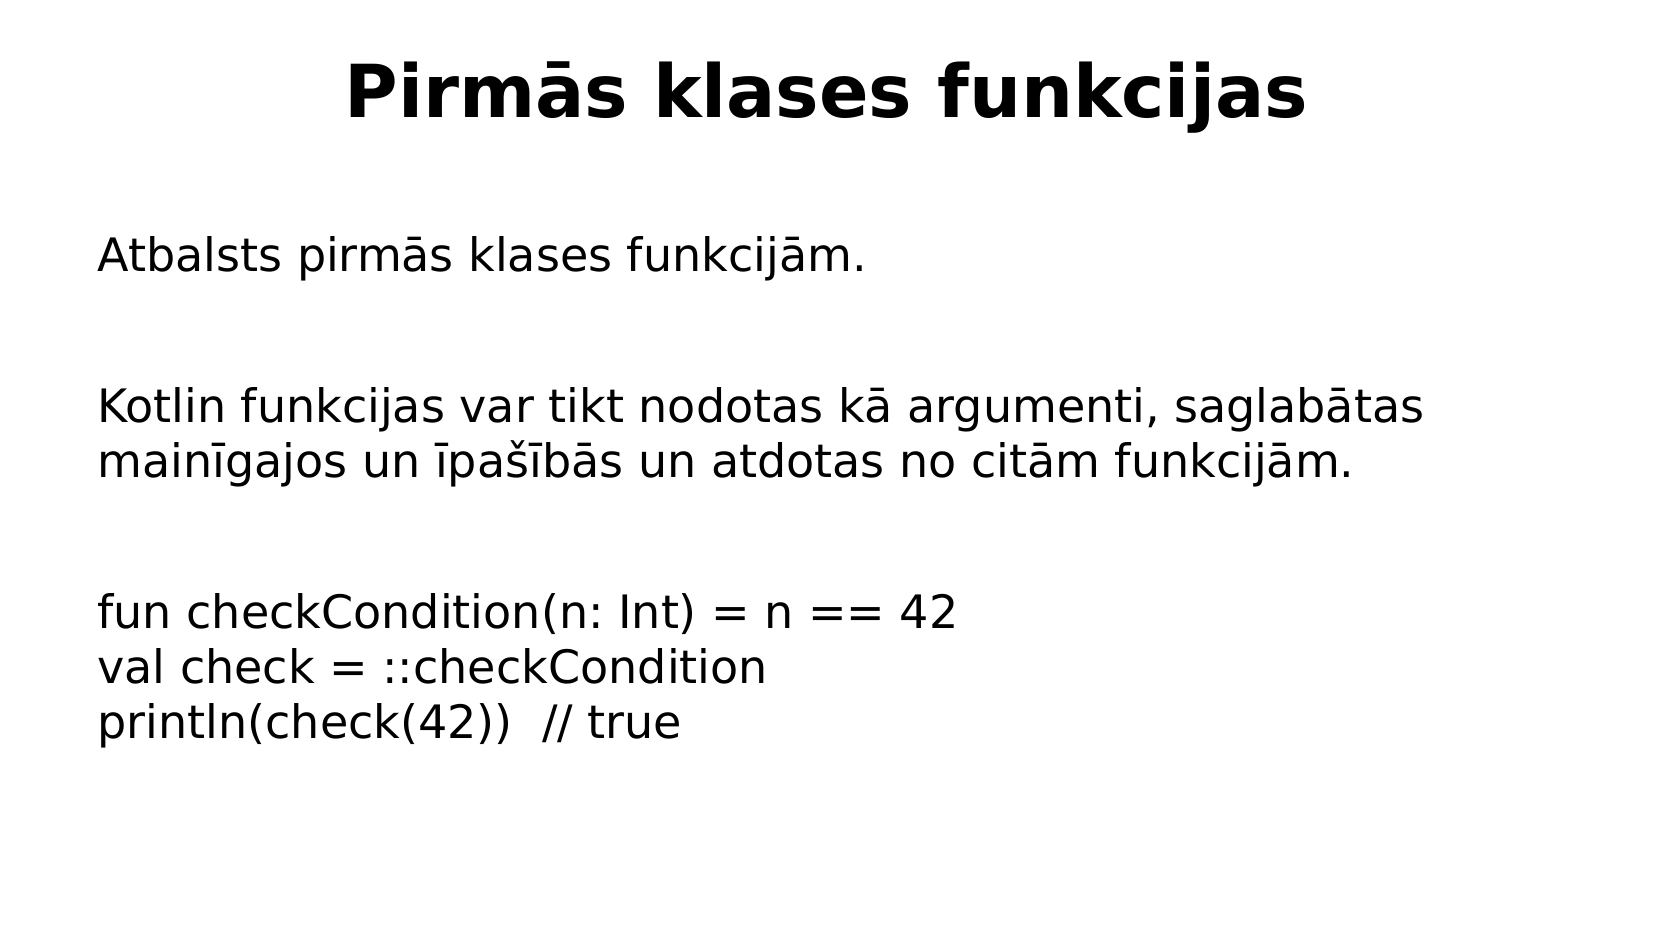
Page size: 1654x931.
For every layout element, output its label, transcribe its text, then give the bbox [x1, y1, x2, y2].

list Atbalsts pirmās klases funkcijām. Kotlin funkcijas var tikt nodotas kā argumenti, saglabātas mainīgajos un īpašībās un atdotas no citām funkcijām. fun checkCondition(n: Int) = n == 42 val check = ::checkCondition println(check(42)) // true [82, 217, 1571, 758]
title Pirmās klases funkcijas [82, 37, 1571, 147]
